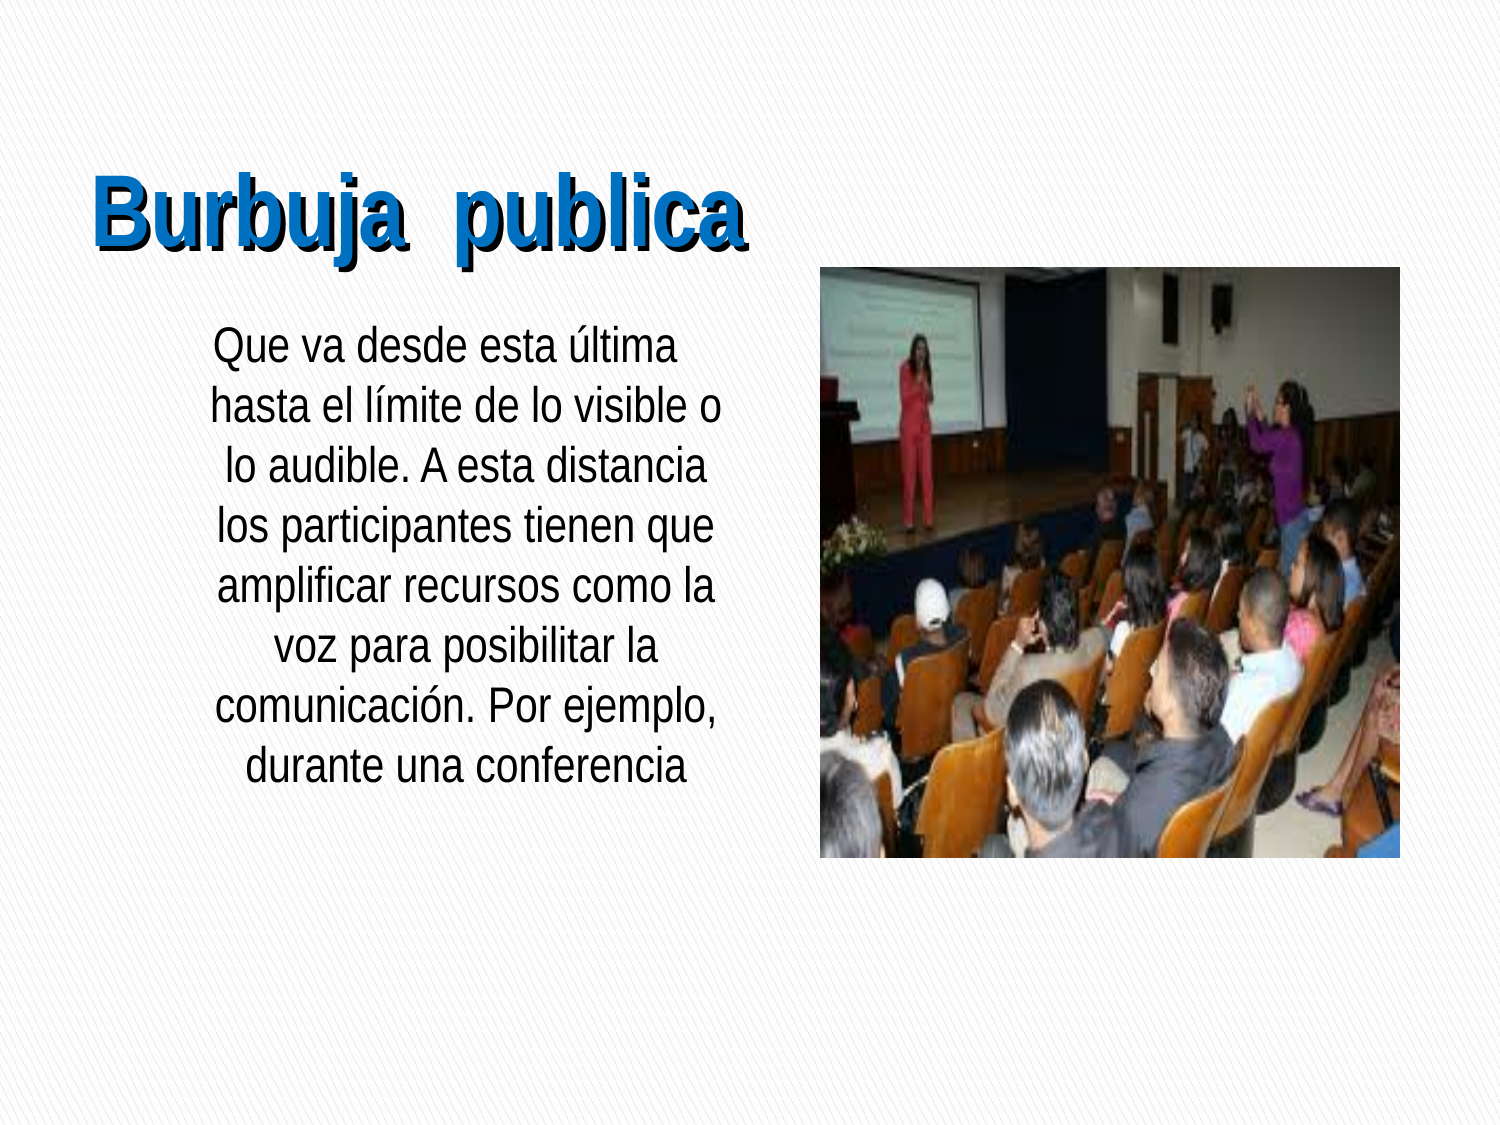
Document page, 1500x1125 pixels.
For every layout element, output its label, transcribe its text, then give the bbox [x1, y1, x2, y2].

list Que va desde esta última hasta el límite de lo visible o lo audible. A esta distancia los participantes tienen que amplificar recursos como la voz para posibilitar la comunicación. Por ejemplo, durante una conferencia [75, 236, 738, 884]
title Burbuja publica [75, 44, 1426, 233]
picture [820, 267, 1400, 858]
